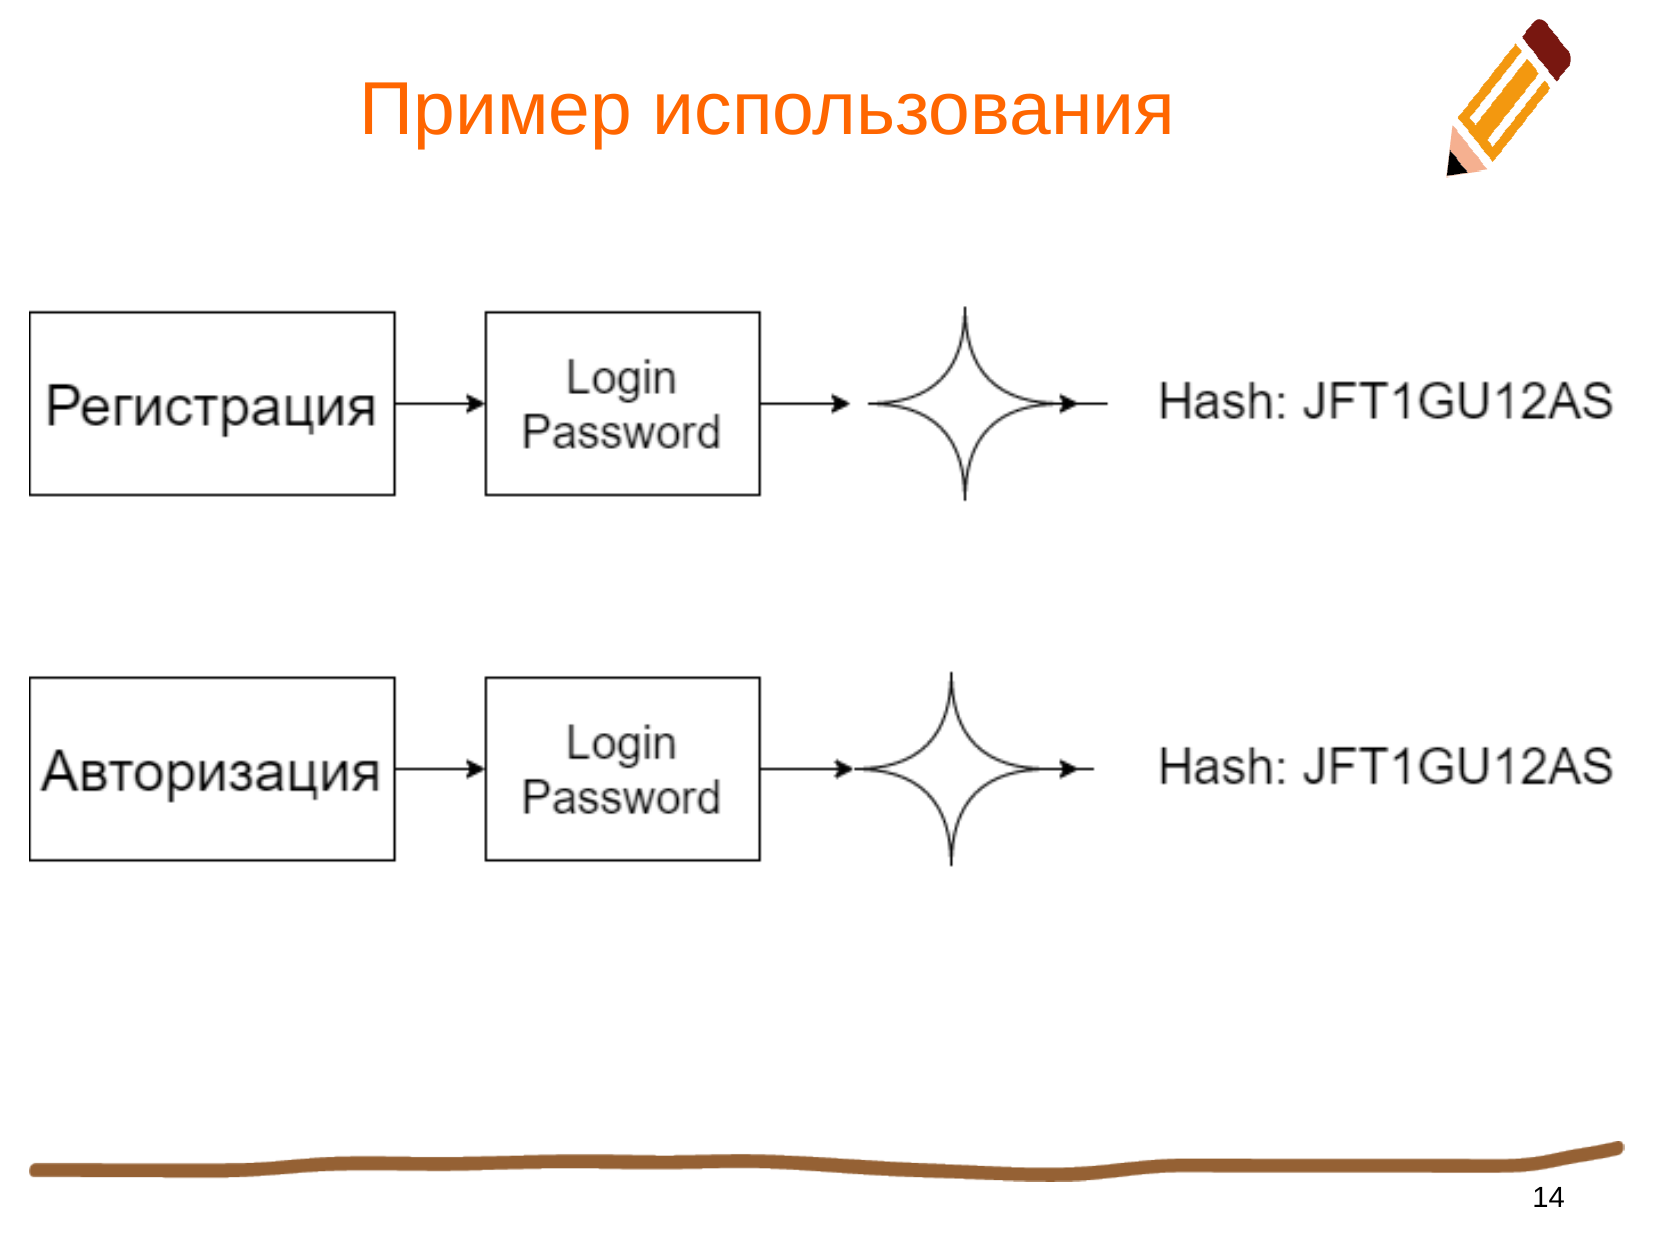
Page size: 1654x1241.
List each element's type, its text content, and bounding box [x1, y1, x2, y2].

picture [29, 1141, 1625, 1182]
picture [29, 305, 1654, 869]
picture [1446, 19, 1571, 178]
title Пример использования [88, 39, 1447, 178]
